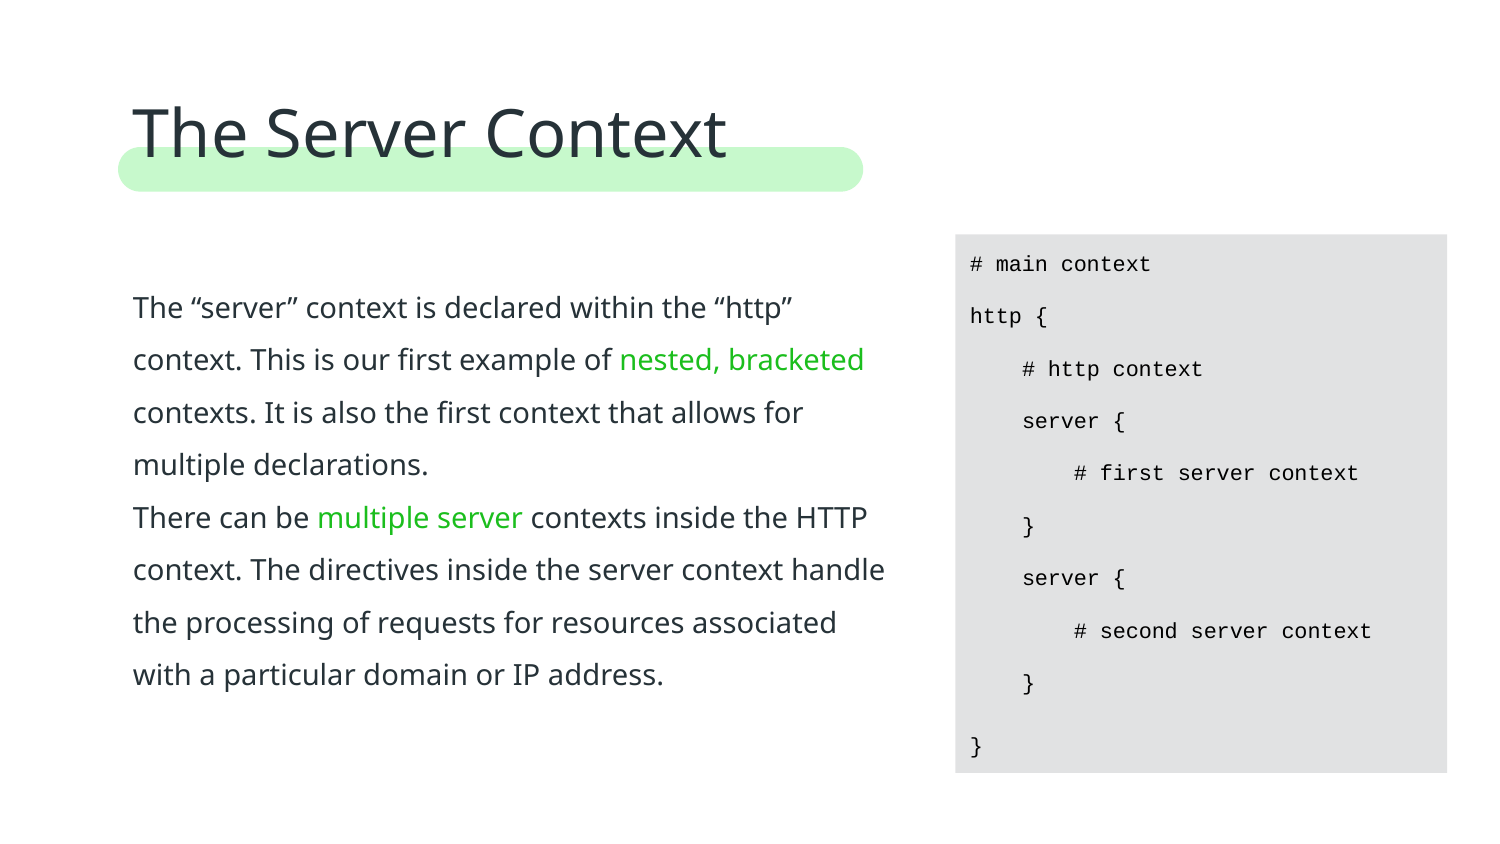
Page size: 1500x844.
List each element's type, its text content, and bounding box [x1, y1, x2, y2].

text_box # main context http { # http context server { # first server context } server { # second server context } } [955, 234, 1448, 773]
text_box The “server” context is declared within the “http” context. This is our first example of nested, bracketed contexts. It is also the first context that allows for multiple declarations. There can be multiple server contexts inside the HTTP context. The directives inside the server context handle the processing of requests for resources associated with a particular domain or IP address. [118, 256, 904, 707]
text_box [119, 177, 862, 192]
text_box The Server Context [118, 76, 1382, 177]
